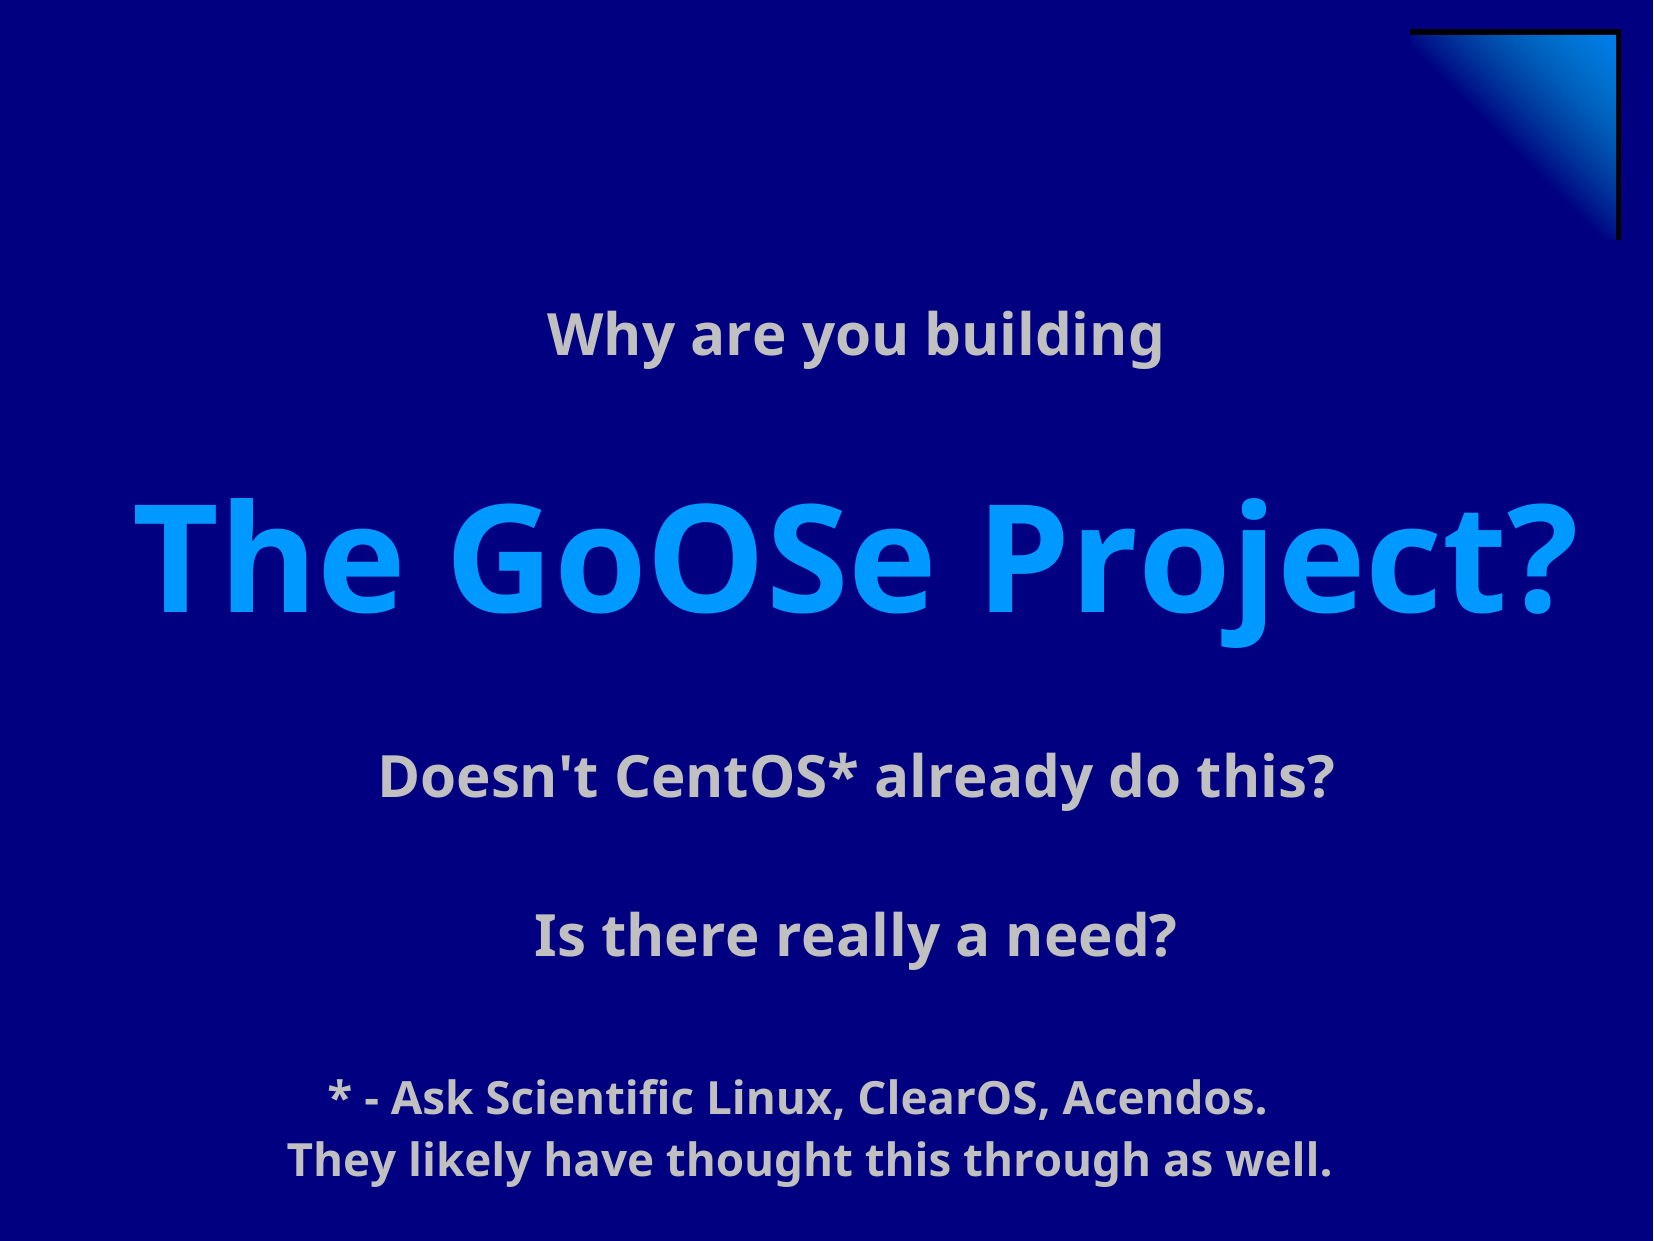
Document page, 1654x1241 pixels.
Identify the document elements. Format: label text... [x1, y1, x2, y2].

picture [1410, 29, 1621, 241]
subtitle Why are you building The GoOSe Project? Doesn't CentOS* already do this? Is there really a need? [99, 310, 1614, 957]
text_box * - Ask Scientific Linux, ClearOS, Acendos. They likely have thought this through as well. [89, 1067, 1530, 1188]
